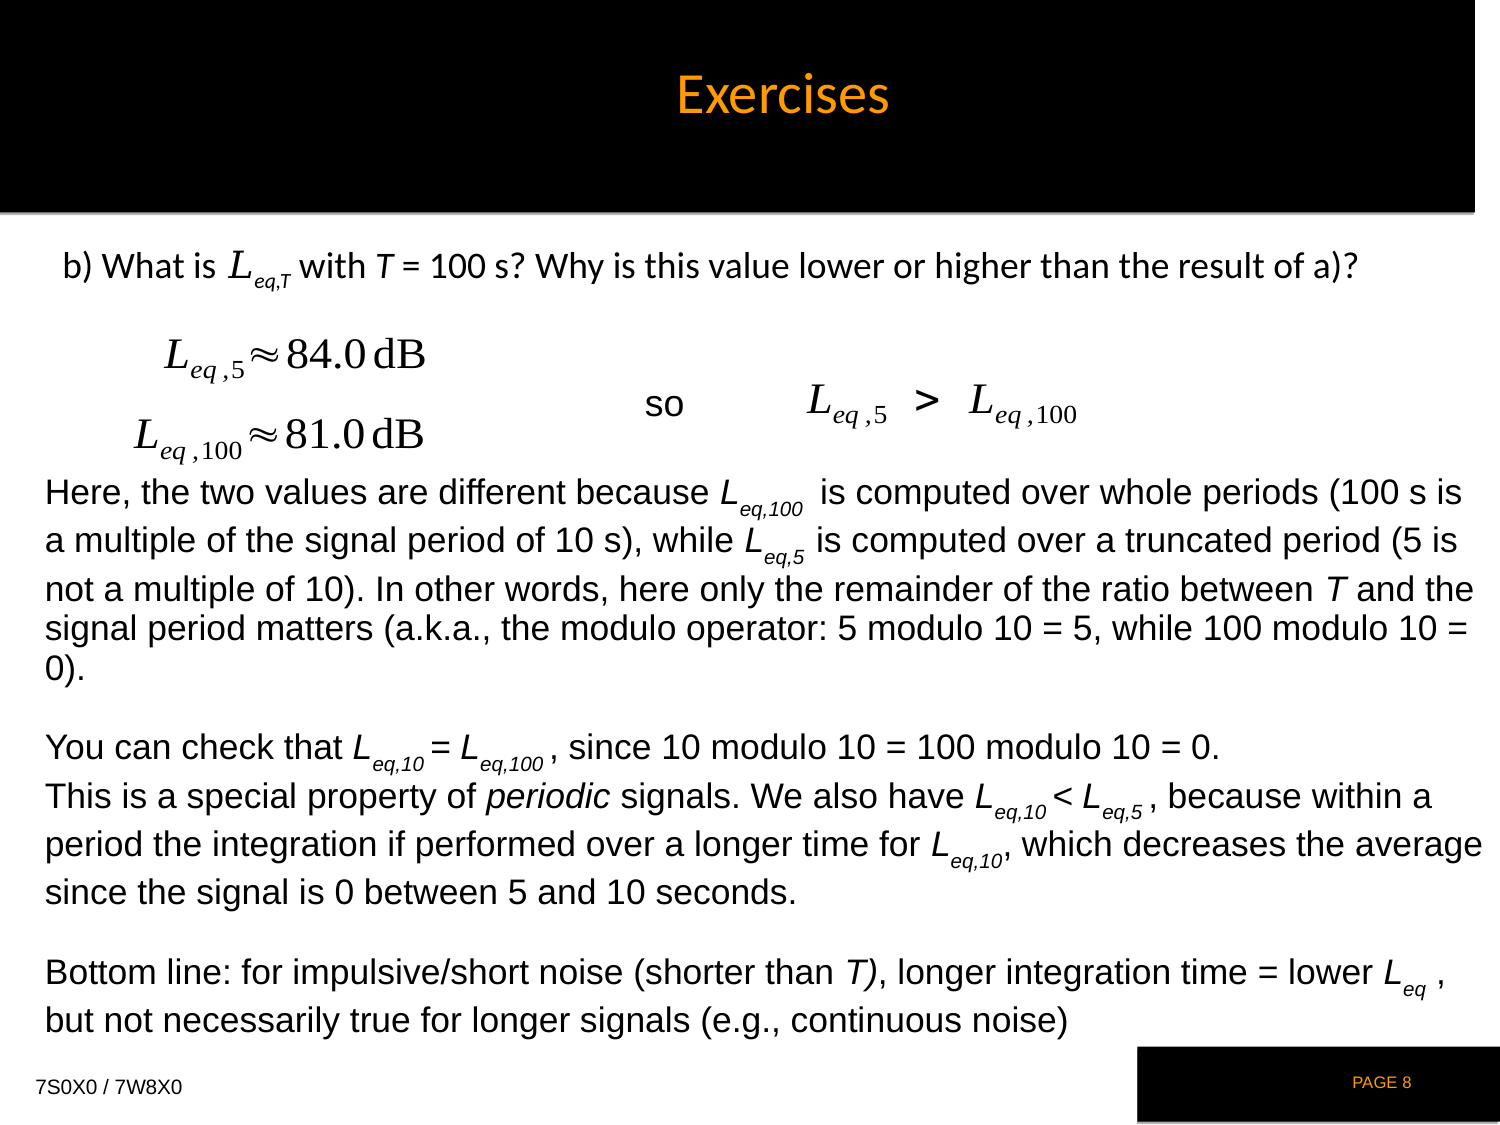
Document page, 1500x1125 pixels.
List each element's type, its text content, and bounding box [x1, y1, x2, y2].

chart [150, 329, 439, 385]
chart [792, 375, 1090, 430]
chart [119, 410, 437, 465]
text_box so [630, 375, 700, 432]
text_box Here, the two values are different because Leq,100 is computed over whole periods (100 s is a multiple of the signal period of 10 s), while Leq,5 is computed over a truncated period (5 is not a multiple of 10). In other words, here only the remainder of the ratio between T and the signal period matters (a.k.a., the modulo operator: 5 modulo 10 = 5, while 100 modulo 10 = 0). You can check that Leq,10 = Leq,100 , since 10 modulo 10 = 100 modulo 10 = 0. This is a special property of periodic signals. We also have Leq,10 < Leq,5 , because within a period the integration if performed over a longer time for Leq,10, which decreases the average since the signal is 0 between 5 and 10 seconds. Bottom line: for impulsive/short noise (shorter than T), longer integration time = lower Leq , but not necessarily true for longer signals (e.g., continuous noise) [30, 464, 1500, 1125]
text_box Exercises [125, 48, 1442, 200]
text_box b) What is 𝐿eq,T with T = 100 s? Why is this value lower or higher than the result of a)? [47, 234, 1425, 301]
text_box [0, 0, 1475, 213]
